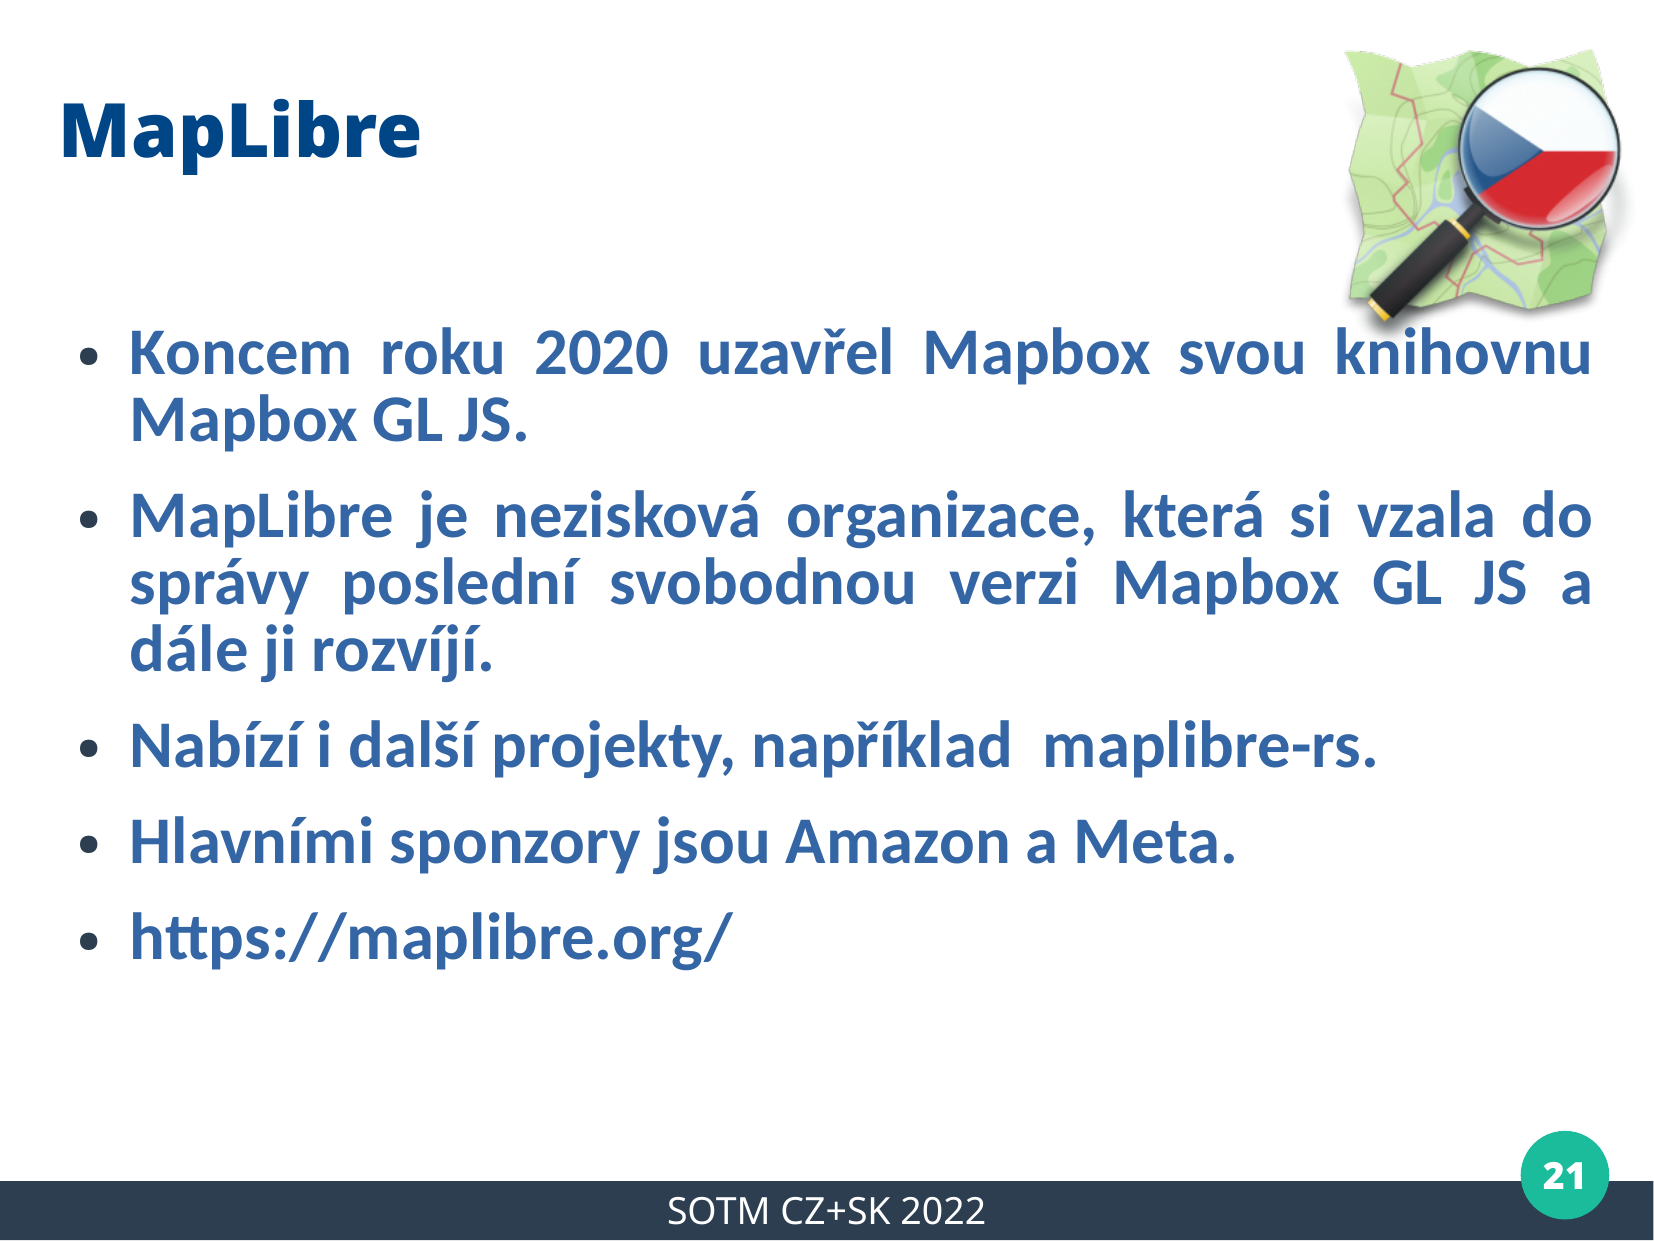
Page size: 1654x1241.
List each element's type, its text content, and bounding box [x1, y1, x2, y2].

picture [1334, 49, 1635, 350]
list Koncem roku 2020 uzavřel Mapbox svou knihovnu Mapbox GL JS. MapLibre je nezisková organizace, která si vzala do správy poslední svobodnou verzi Mapbox GL JS a dále ji rozvíjí. Nabízí i další projekty, například maplibre-rs. Hlavními sponzory jsou Amazon a Meta. https://maplibre.org/ [59, 324, 1595, 1152]
title MapLibre [59, 49, 1347, 207]
